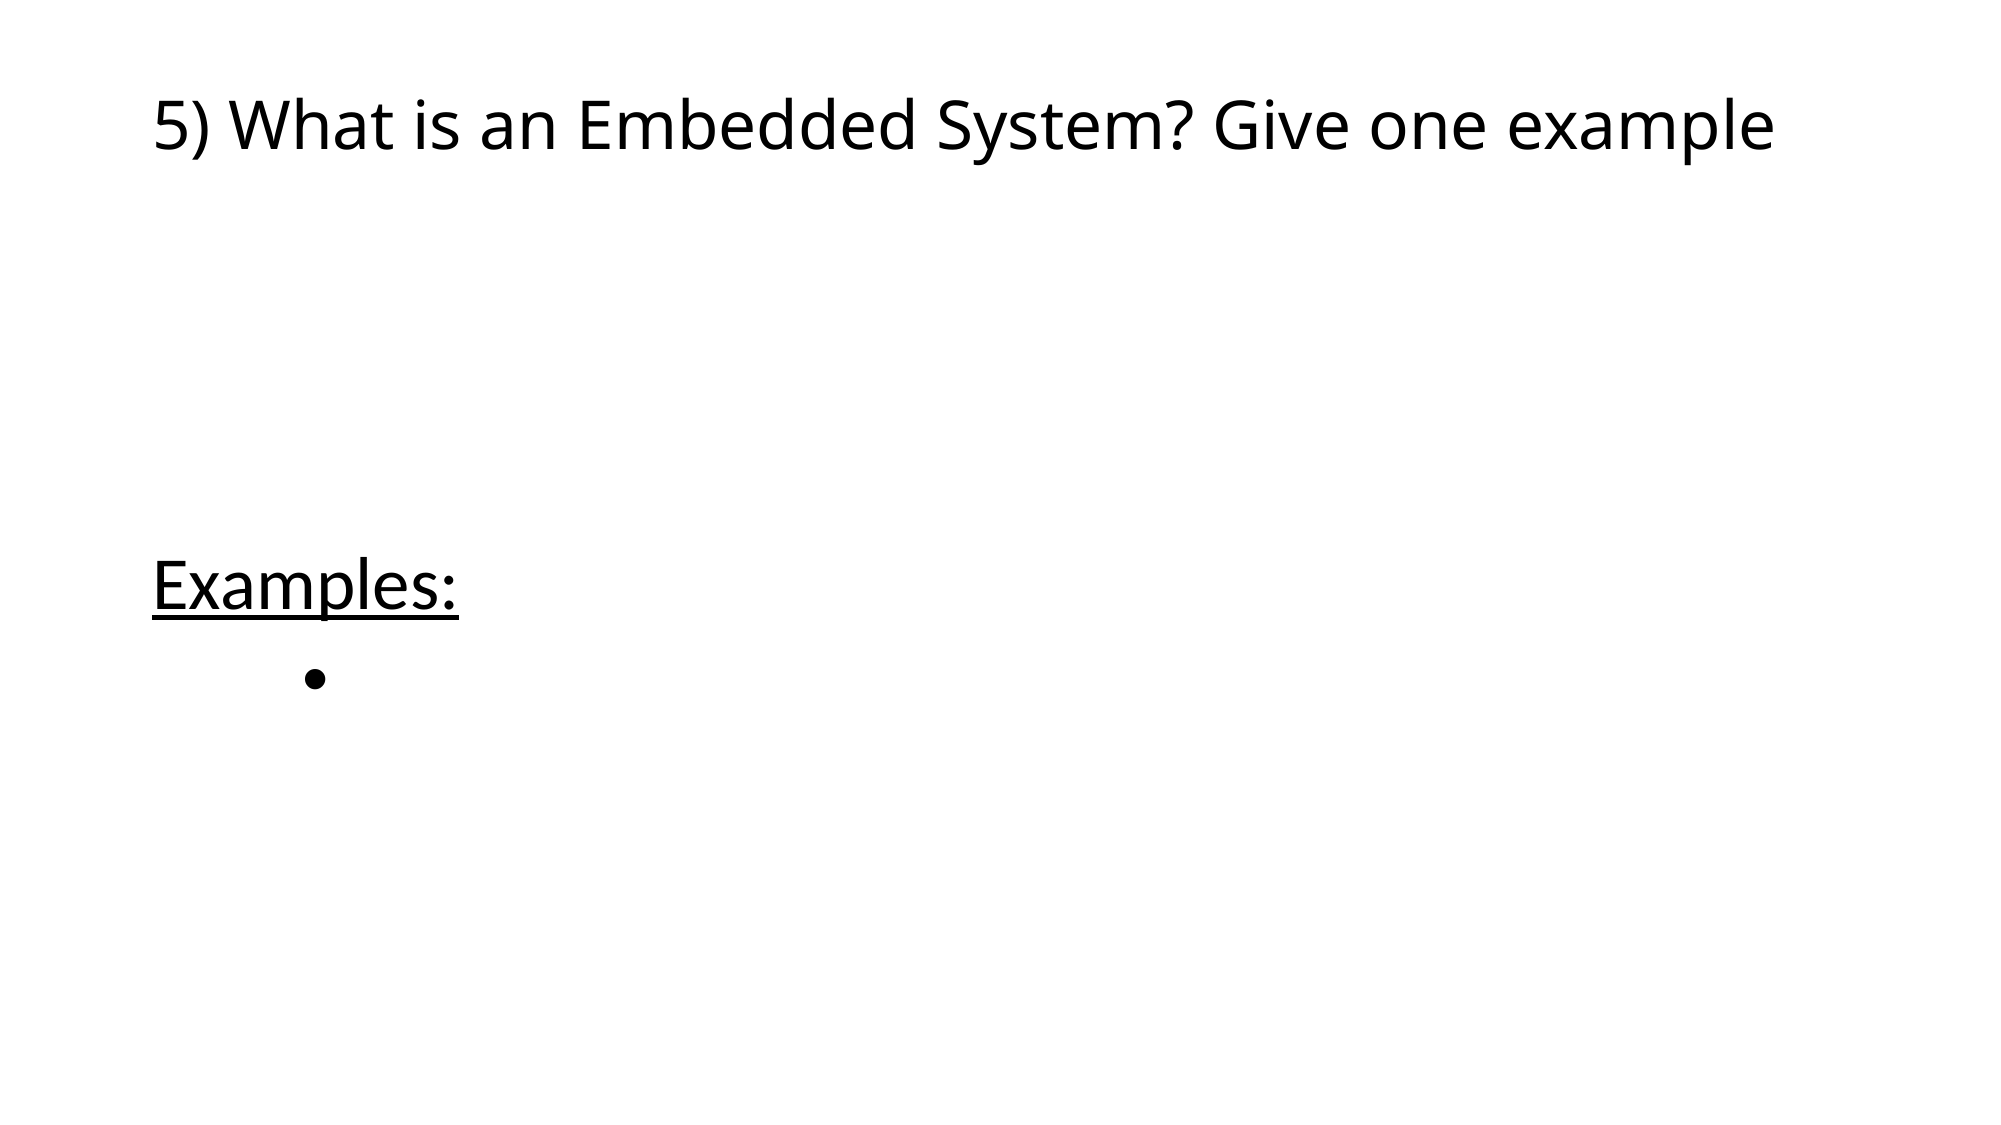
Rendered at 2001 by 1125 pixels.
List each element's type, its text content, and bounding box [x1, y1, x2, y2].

title 5) What is an Embedded System? Give one example [137, 59, 1863, 223]
list Examples: [137, 223, 1863, 938]
